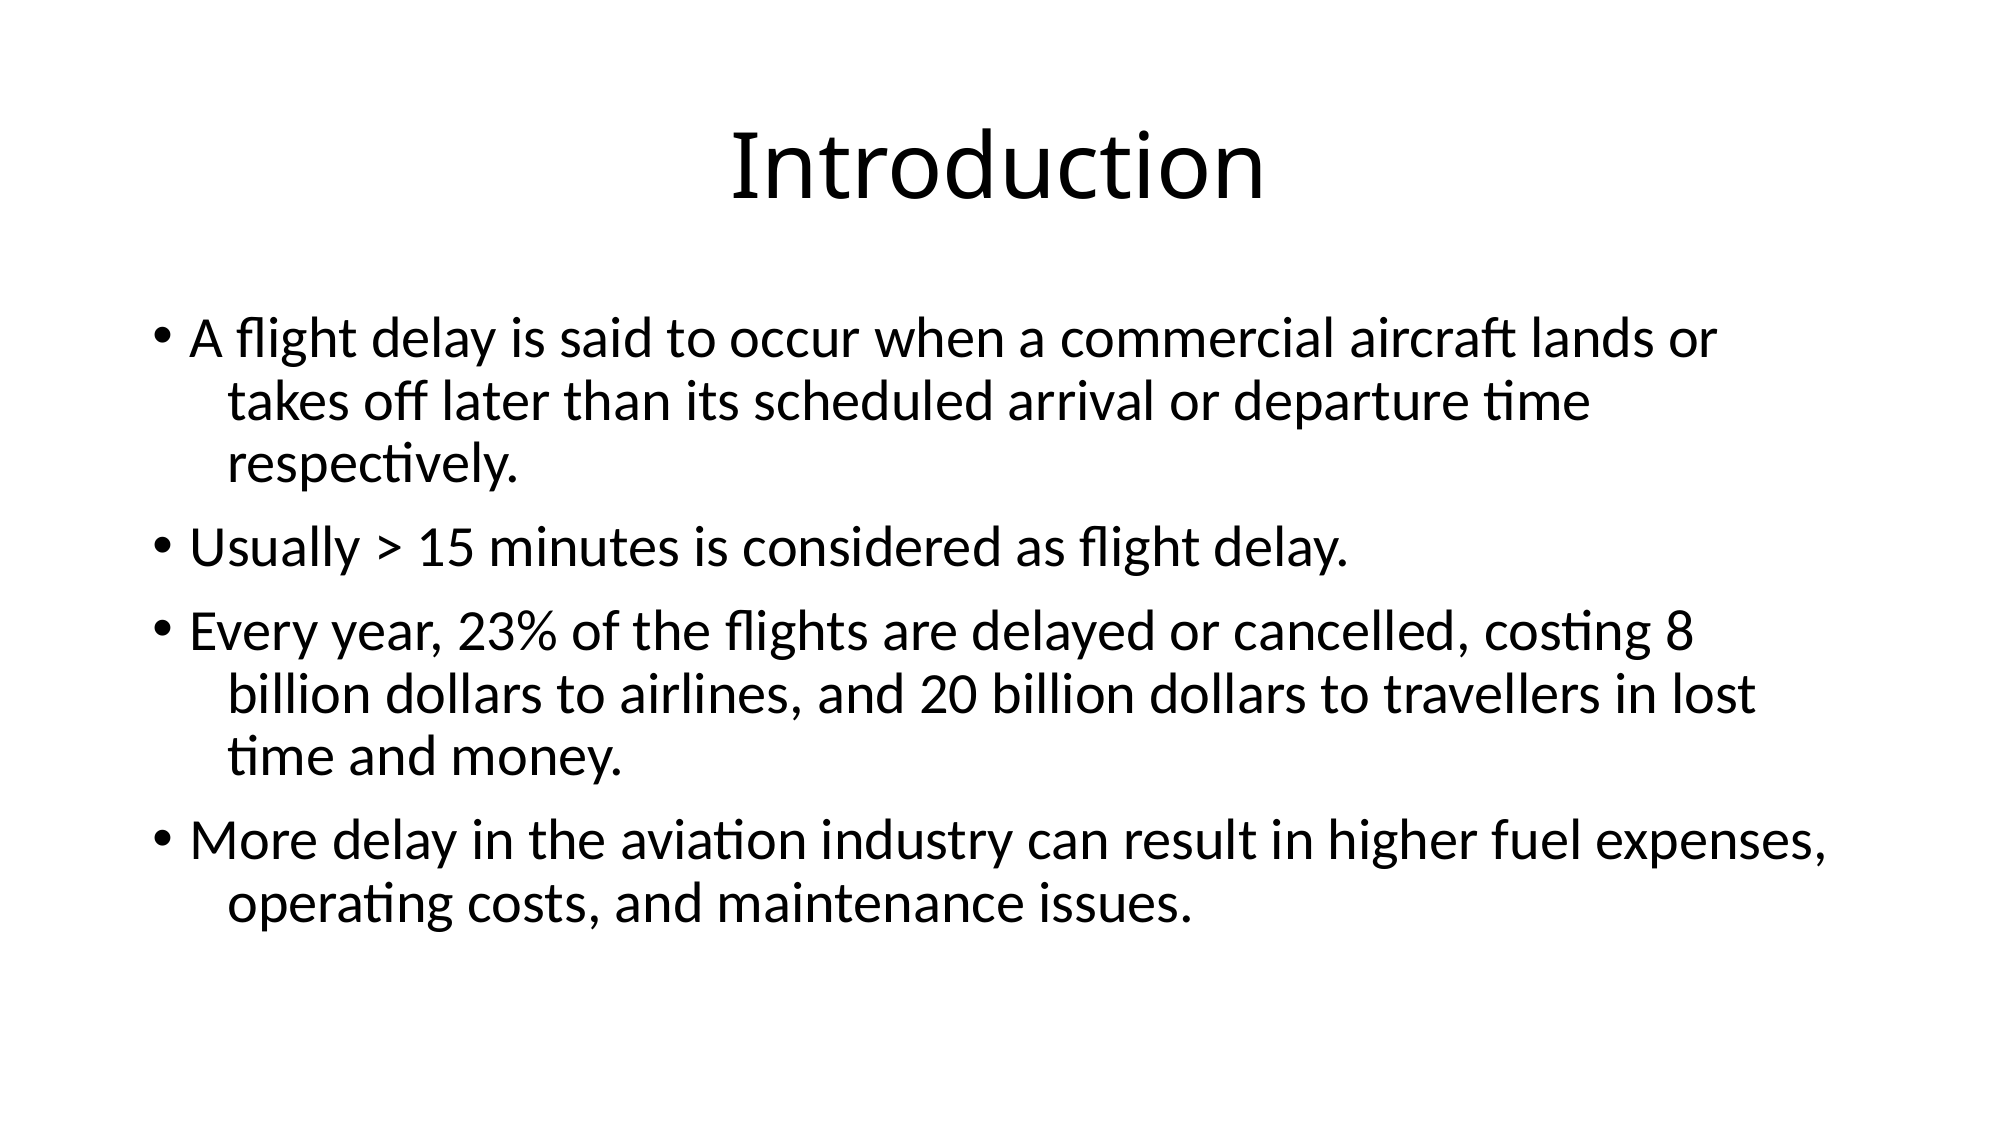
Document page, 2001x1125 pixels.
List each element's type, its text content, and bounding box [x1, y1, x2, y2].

list A flight delay is said to occur when a commercial aircraft lands or takes off later than its scheduled arrival or departure time respectively. Usually > 15 minutes is considered as flight delay. Every year, 23% of the flights are delayed or cancelled, costing 8 billion dollars to airlines, and 20 billion dollars to travellers in lost time and money. More delay in the aviation industry can result in higher fuel expenses, operating costs, and maintenance issues. [137, 299, 1863, 1014]
title Introduction [137, 59, 1863, 278]
